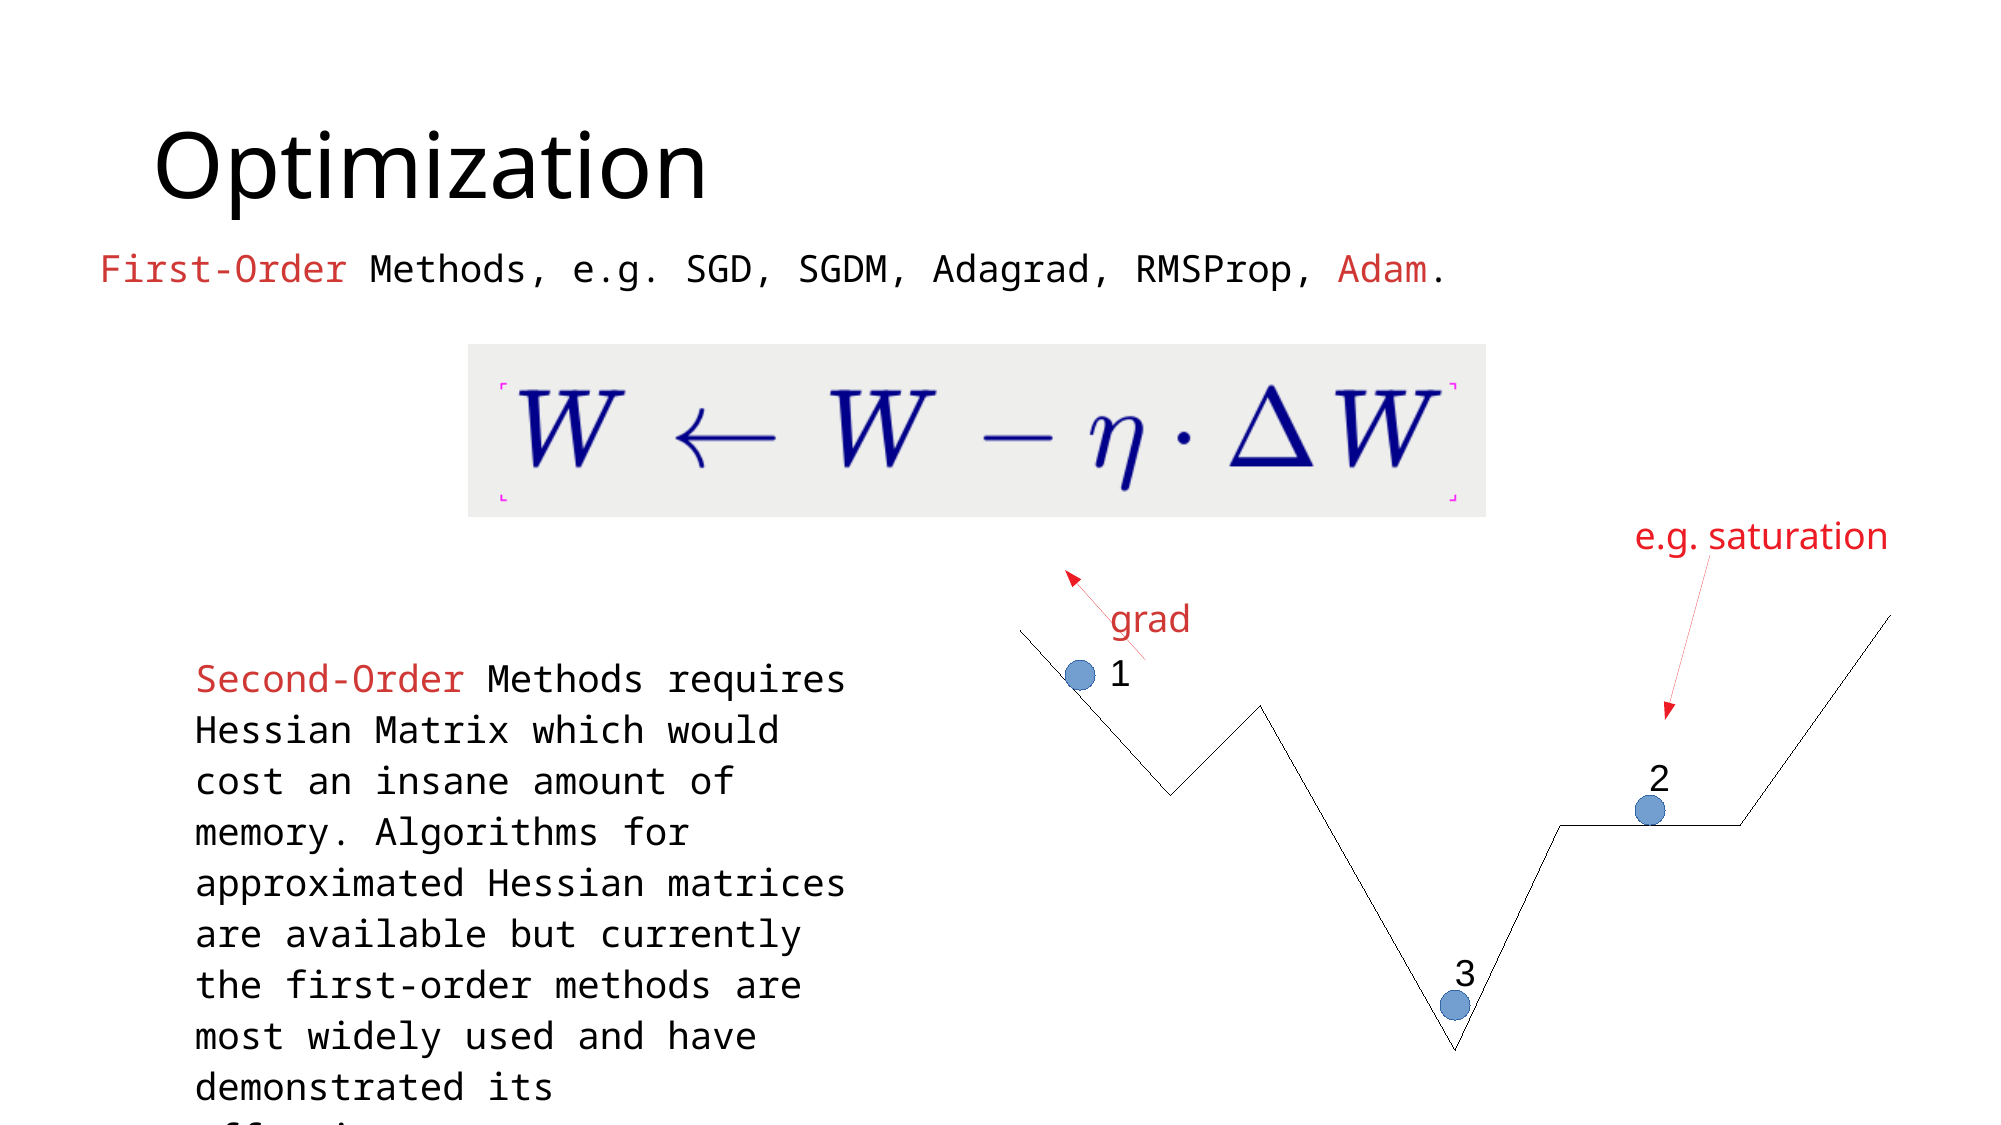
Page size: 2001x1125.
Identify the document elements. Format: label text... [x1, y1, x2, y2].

picture [468, 344, 1486, 517]
text_box 1 [1095, 645, 1146, 696]
text_box 2 [1634, 750, 1685, 801]
text_box grad [1095, 585, 1193, 638]
text_box [1440, 996, 1471, 1021]
text_box [1635, 801, 1666, 826]
text_box Second-Order Methods requires Hessian Matrix which would cost an insane amount of memory. Algorithms for approximated Hessian matrices are available but currently the first-order methods are most widely used and have demonstrated its effectiveness. [180, 645, 901, 1051]
text_box [1065, 660, 1095, 691]
title Optimization [137, 59, 1863, 278]
text_box First-Order Methods, e.g. SGD, SGDM, Adagrad, RMSProp, Adam. [85, 237, 1465, 298]
text_box 3 [1440, 945, 1491, 996]
text_box e.g. saturation [1619, 502, 1861, 555]
text_box 1 [1134, 645, 1146, 659]
